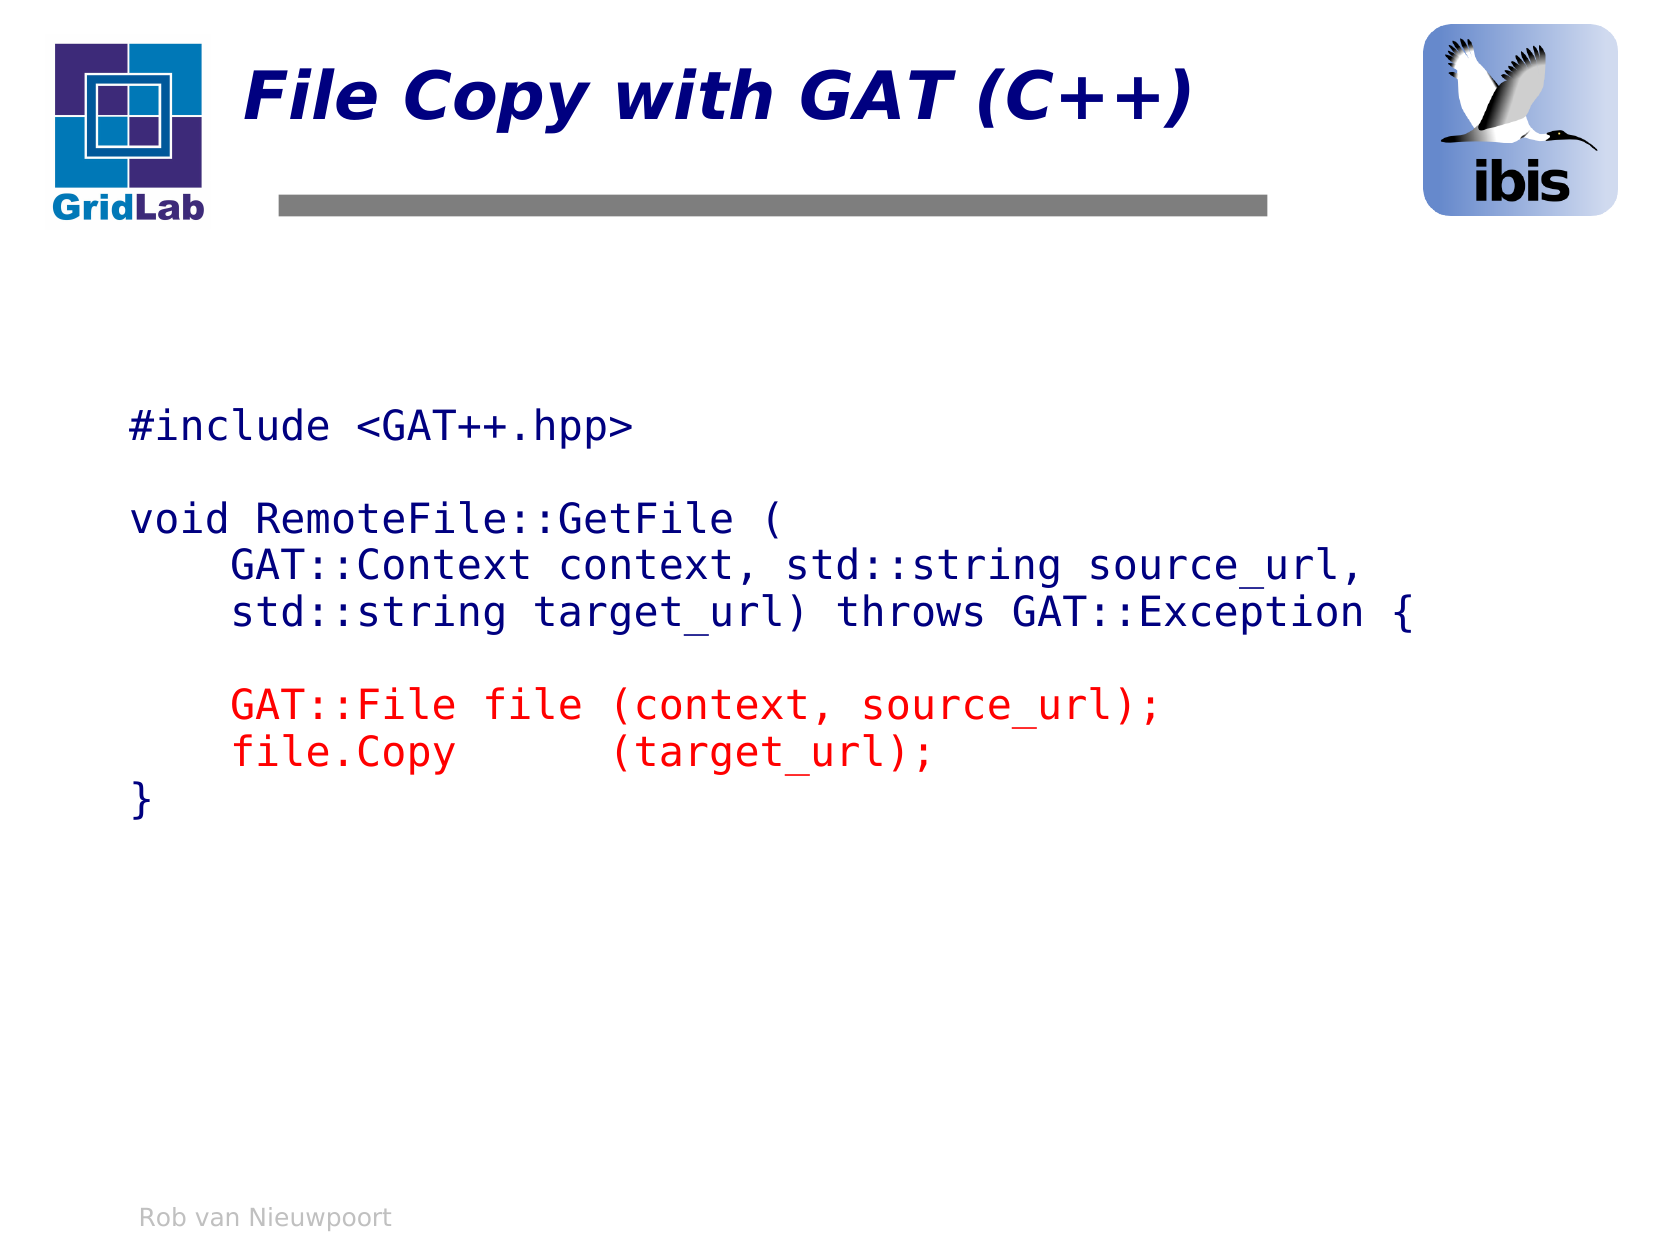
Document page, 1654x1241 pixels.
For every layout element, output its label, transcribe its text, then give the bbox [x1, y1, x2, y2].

title File Copy with GAT (C++) [243, 0, 1280, 187]
list #include <GAT++.hpp> void RemoteFile::GetFile ( GAT::Context context, std::string source_url, std::string target_url) throws GAT::Exception { GAT::File file (context, source_url); file.Copy (target_url); } [114, 397, 1654, 1174]
picture [45, 34, 211, 230]
picture [1423, 24, 1618, 216]
